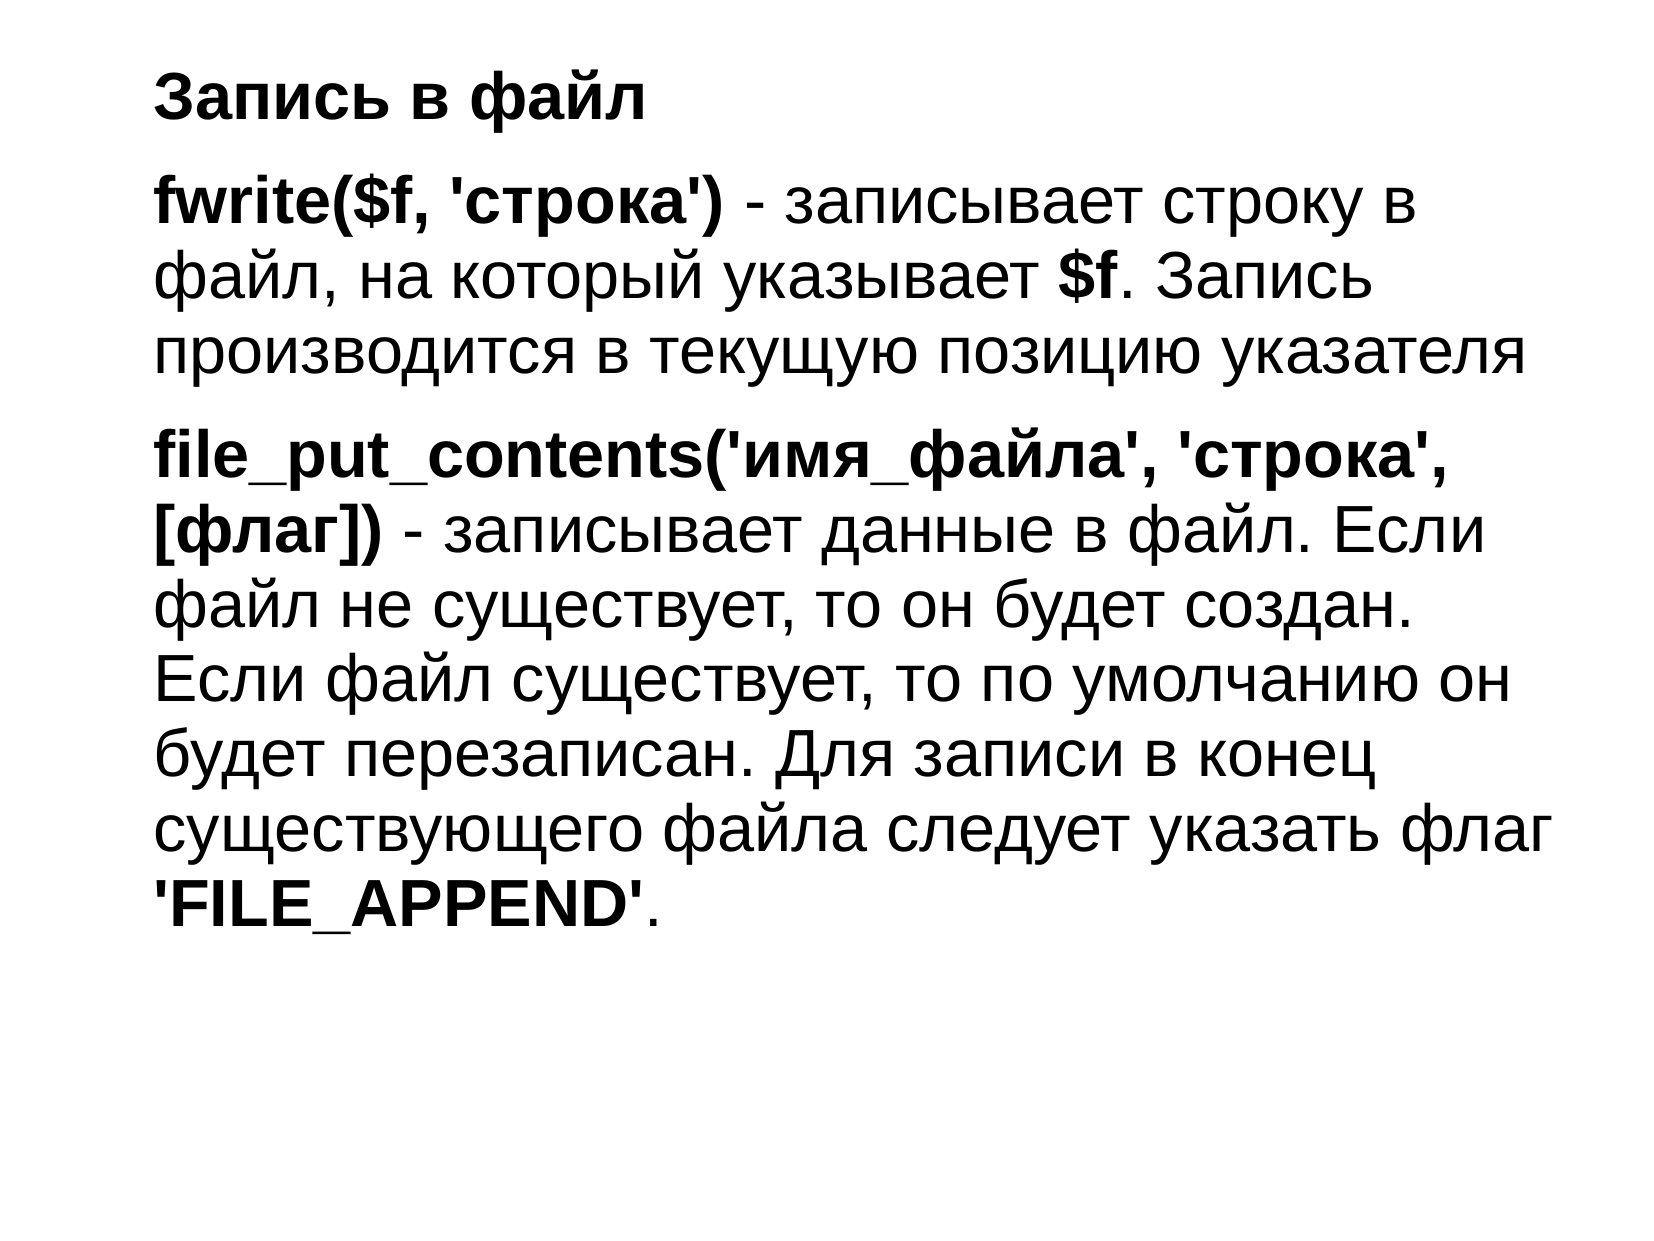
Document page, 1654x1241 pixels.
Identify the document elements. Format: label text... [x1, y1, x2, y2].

list Запись в файл fwrite($f, 'строка') - записывает строку в файл, на который указывает $f. Запись производится в текущую позицию указателя file_put_contents('имя_файла', 'строка', [флаг]) - записывает данные в файл. Если файл не существует, то он будет создан. Если файл существует, то по умолчанию он будет перезаписан. Для записи в конец существующего файла следует указать флаг 'FILE_APPEND'. [82, 59, 1571, 1109]
